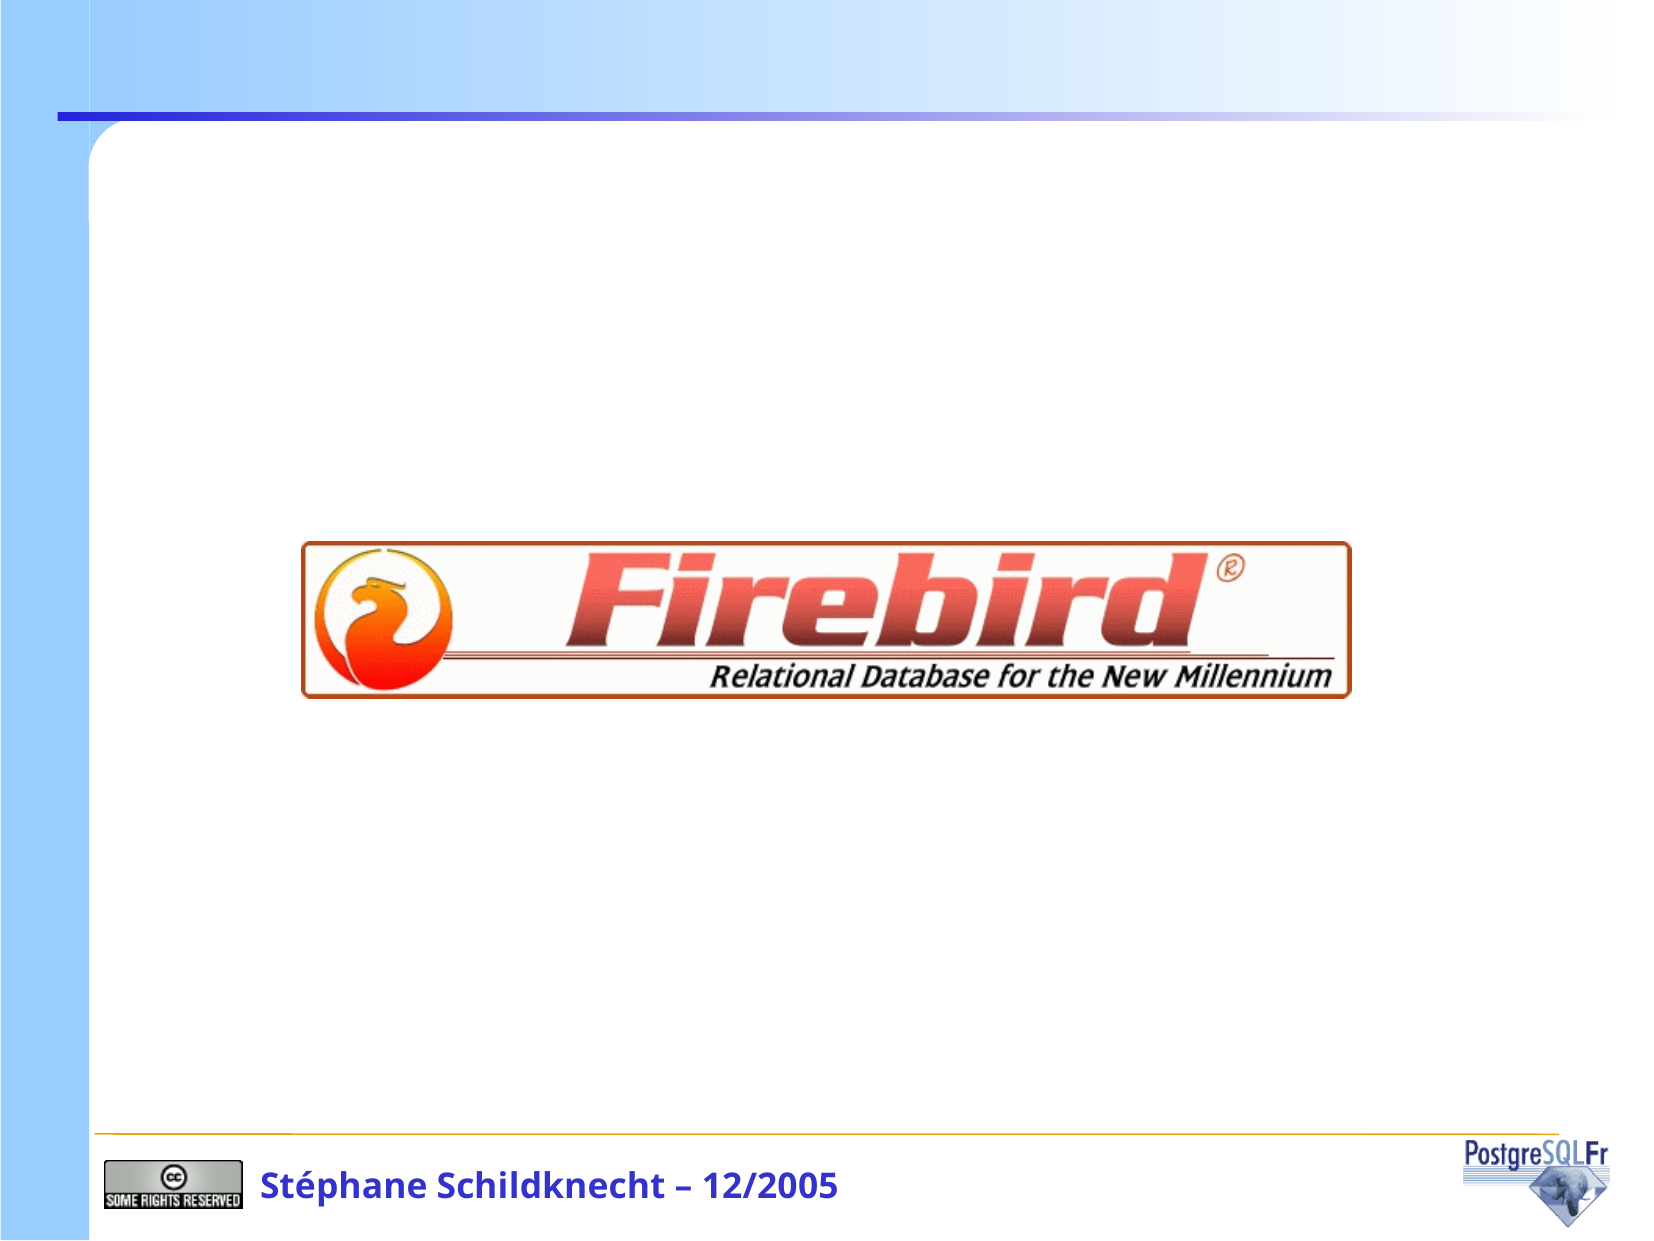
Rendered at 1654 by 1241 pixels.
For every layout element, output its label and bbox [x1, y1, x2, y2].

picture [1462, 1139, 1610, 1228]
picture [104, 1160, 243, 1209]
picture [301, 533, 1352, 708]
